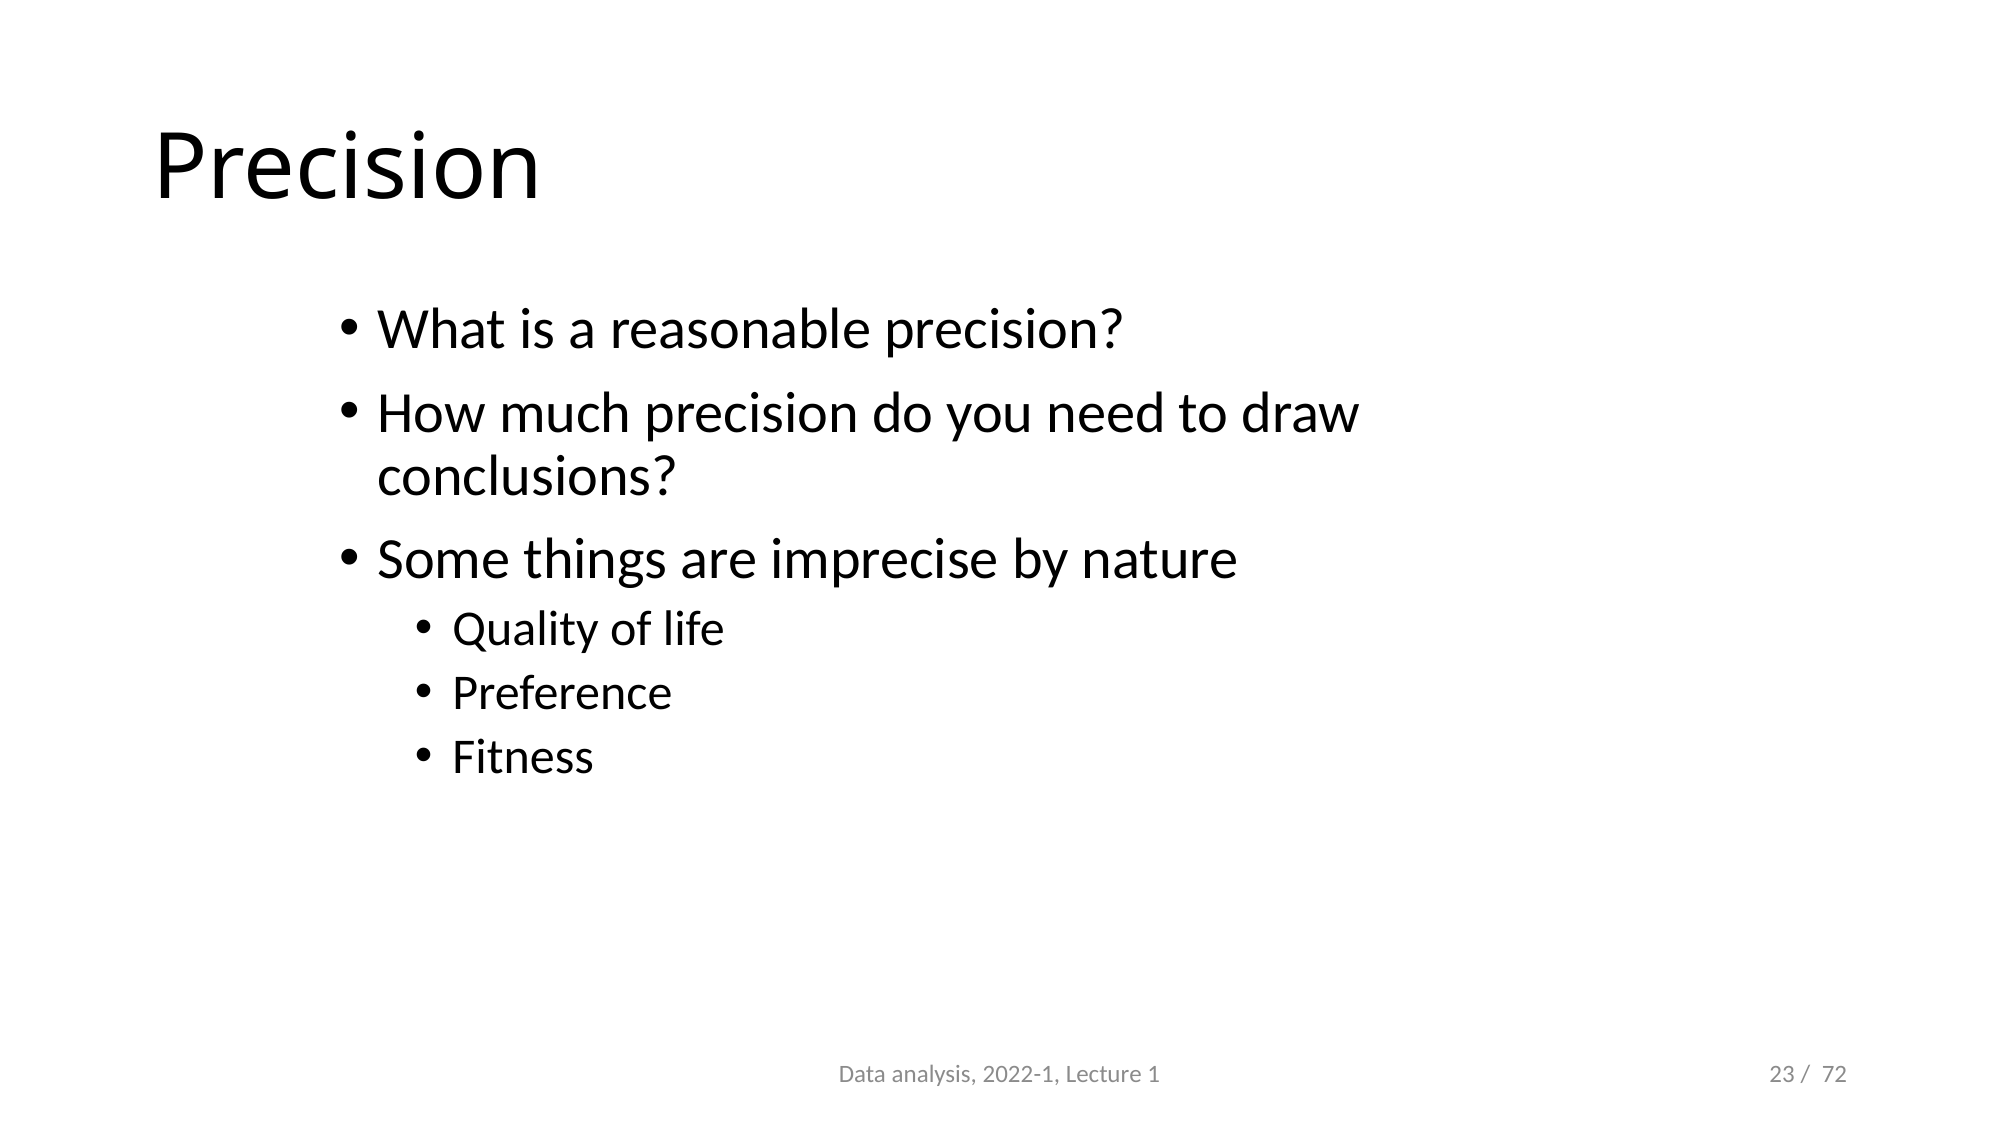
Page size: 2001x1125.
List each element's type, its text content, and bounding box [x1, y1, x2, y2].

footer Data analysis, 2022-1, Lecture 1 [662, 1042, 1338, 1103]
slide_number <number> / 72 [1412, 1042, 1863, 1103]
list What is a reasonable precision? How much precision do you need to draw conclusions? Some things are imprecise by nature Quality of life Preference Fitness [324, 290, 1675, 870]
title Precision [137, 59, 1863, 278]
